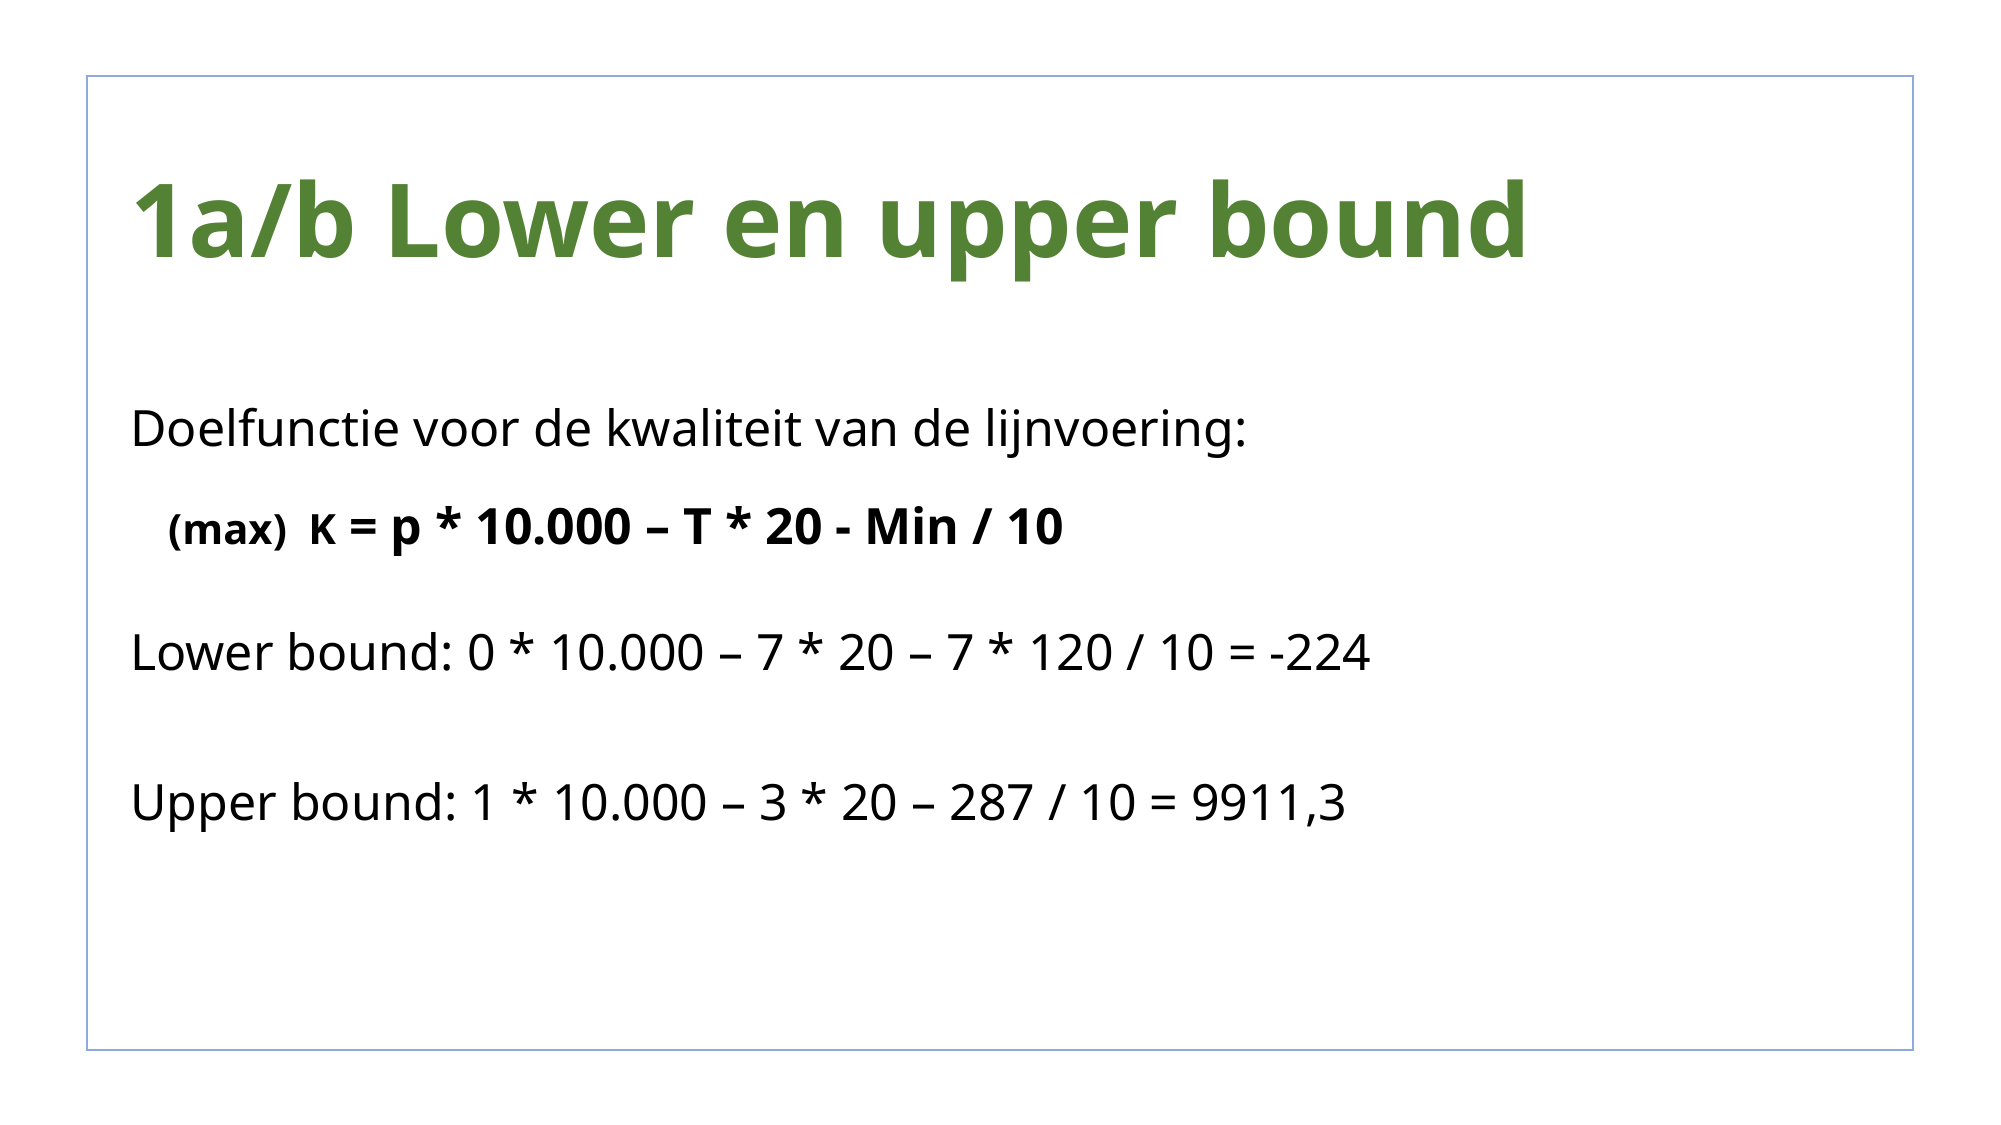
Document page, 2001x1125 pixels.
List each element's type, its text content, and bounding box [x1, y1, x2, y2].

text_box (max) K = p * 10.000 – T * 20 - Min / 10 [153, 486, 1442, 563]
list Doelfunctie voor de kwaliteit van de lijnvoering: Lower bound: 0 * 10.000 – 7 * 20 – 7 * 120 / 10 = -224 Upper bound: 1 * 10.000 – 3 * 20 – 287 / 10 = 9911,3 [115, 395, 1913, 1049]
title 1a/b Lower en upper bound [115, 115, 1841, 334]
text_box [87, 76, 1913, 1050]
